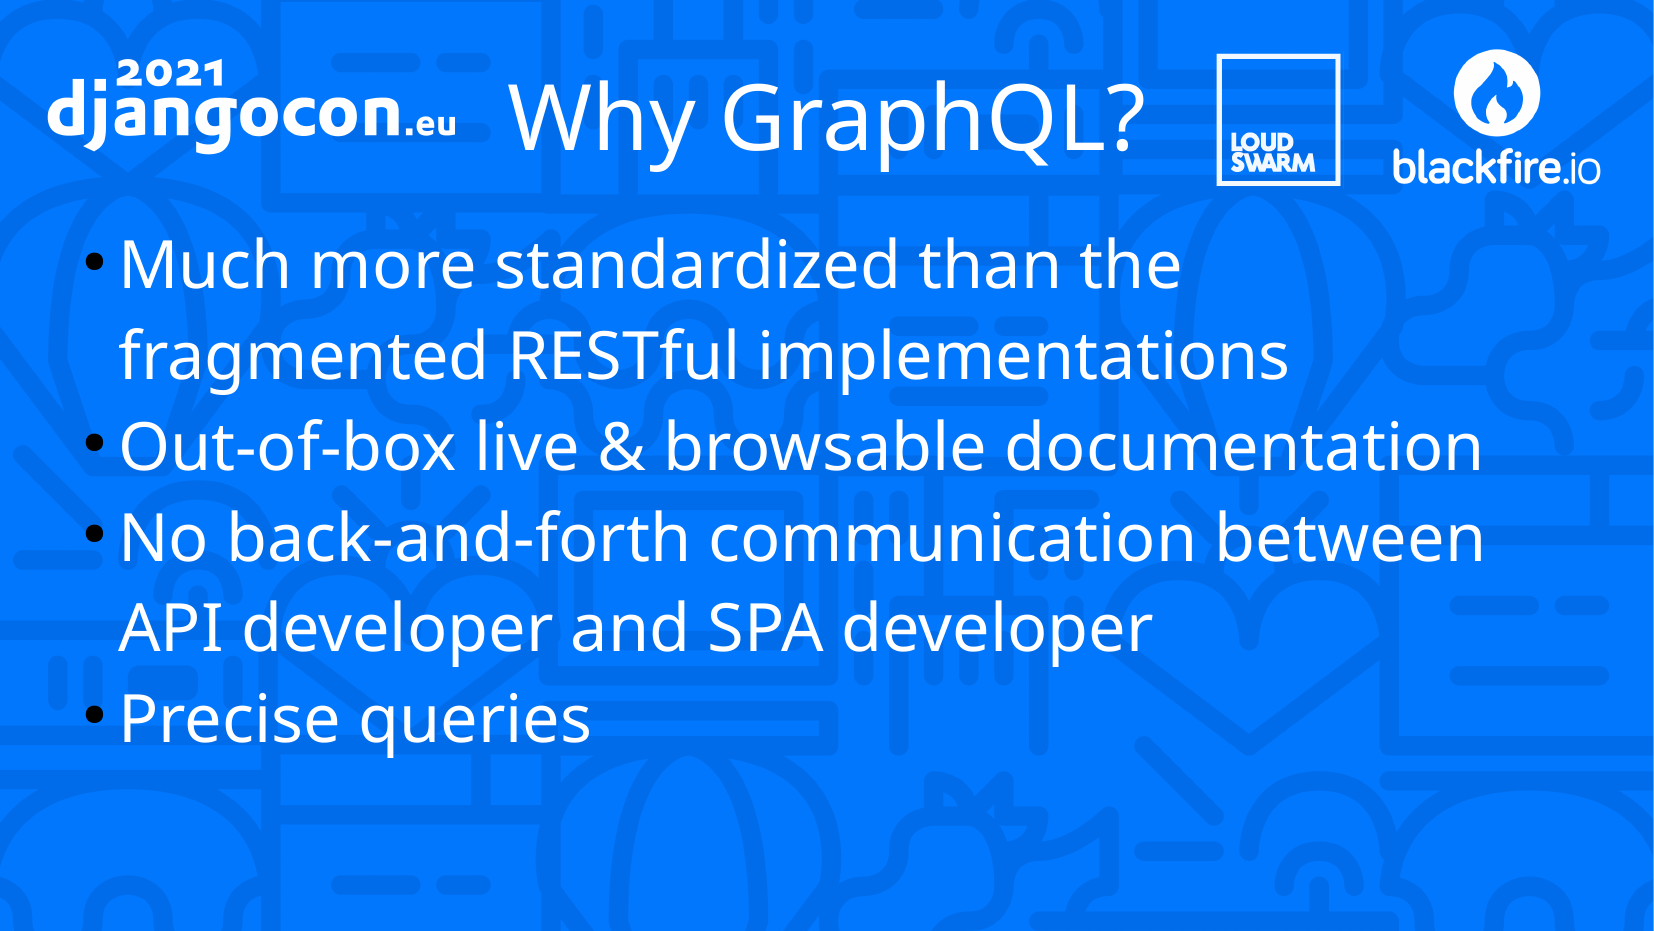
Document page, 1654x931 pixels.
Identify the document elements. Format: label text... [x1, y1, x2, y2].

picture [0, 0, 1654, 931]
subtitle Much more standardized than the fragmented RESTful implementations Out-of-box live & browsable documentation No back-and-forth communication between API developer and SPA developer Precise queries [82, 217, 1571, 890]
title Why GraphQL? [82, 37, 1571, 193]
